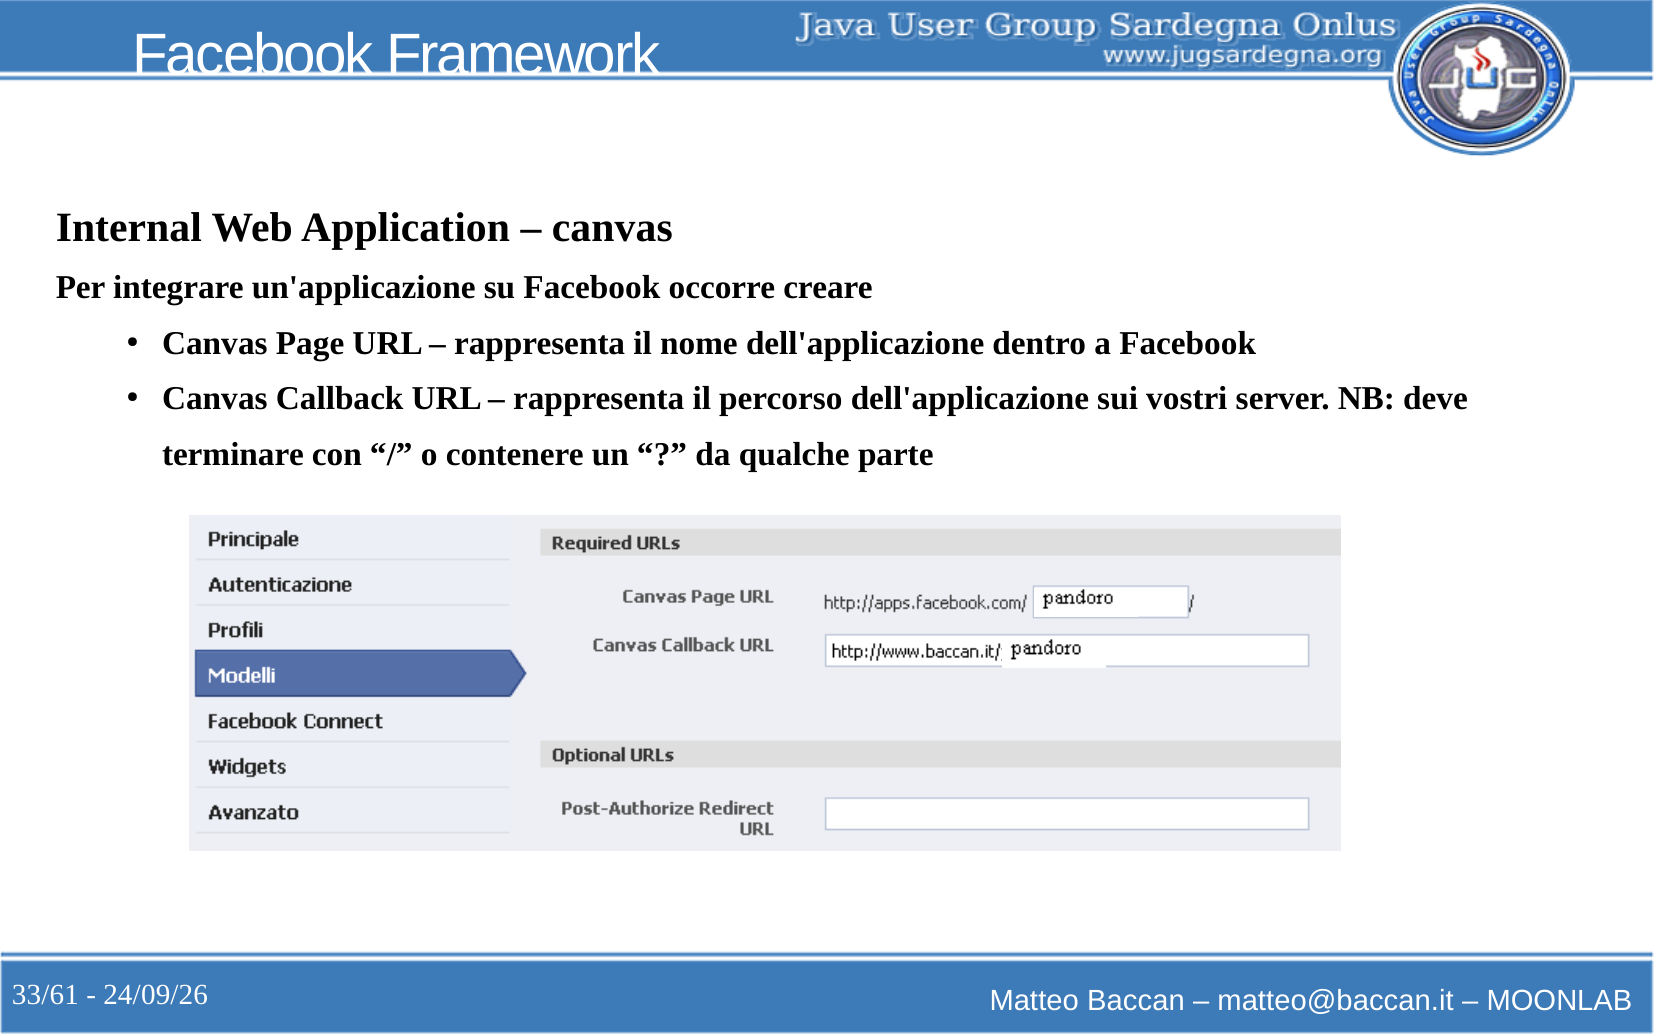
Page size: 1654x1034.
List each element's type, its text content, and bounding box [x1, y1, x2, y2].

picture [0, 0, 1654, 1034]
text_box Internal Web Application – canvas Per integrare un'applicazione su Facebook occorre creare Canvas Page URL – rappresenta il nome dell'applicazione dentro a Facebook Canvas Callback URL – rappresenta il percorso dell'applicazione sui vostri server. NB: deve terminare con “/” o contenere un “?” da qualche parte [41, 173, 1593, 462]
title Facebook Framework [132, 5, 1609, 103]
